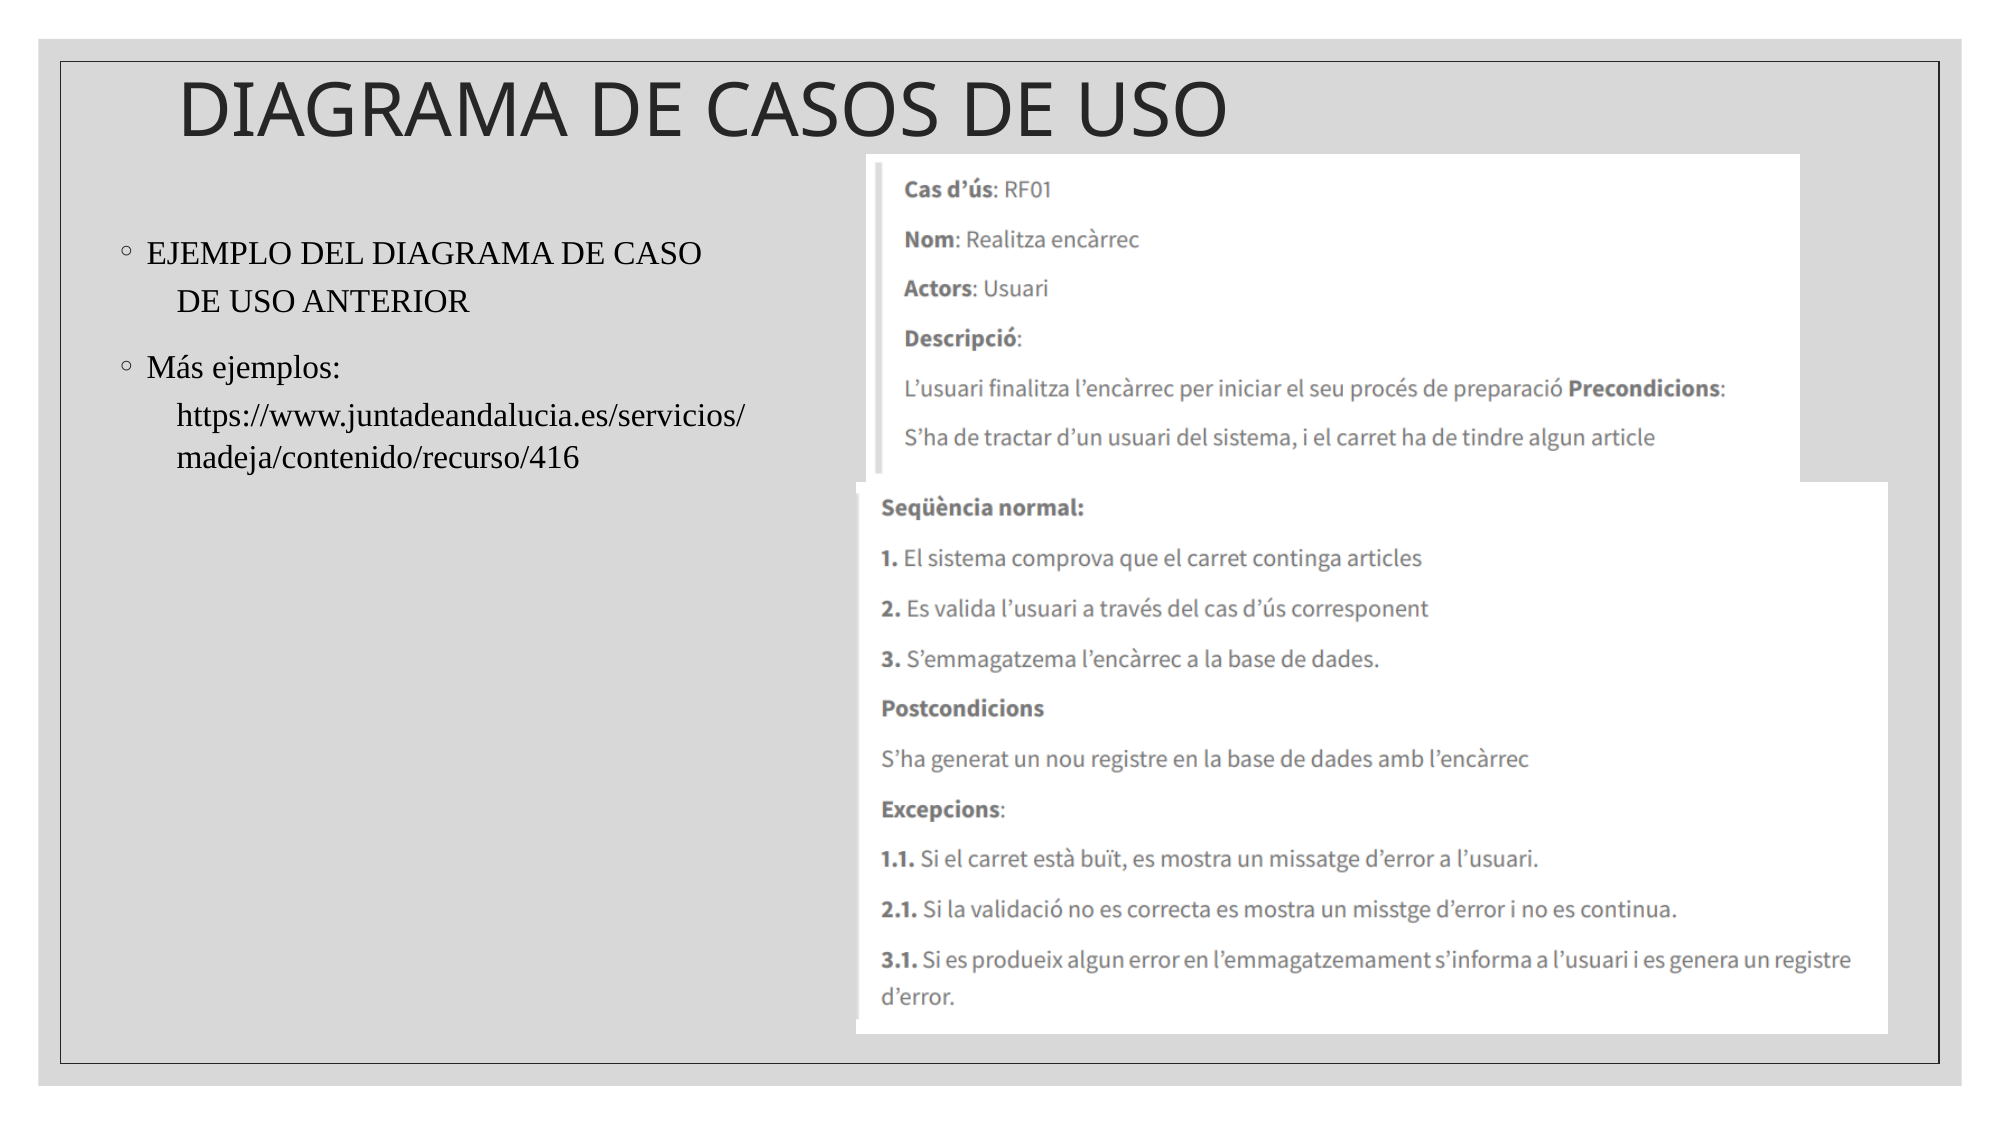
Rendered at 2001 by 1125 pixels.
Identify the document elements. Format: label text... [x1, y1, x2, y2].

picture [856, 154, 1888, 1034]
title DIAGRAMA DE CASOS DE USO [162, 61, 1813, 163]
list EJEMPLO DEL DIAGRAMA DE CASO DE USO ANTERIOR Más ejemplos: https://www.juntadeandalucia.es/servicios/madeja/contenido/recurso/416 [101, 215, 762, 957]
